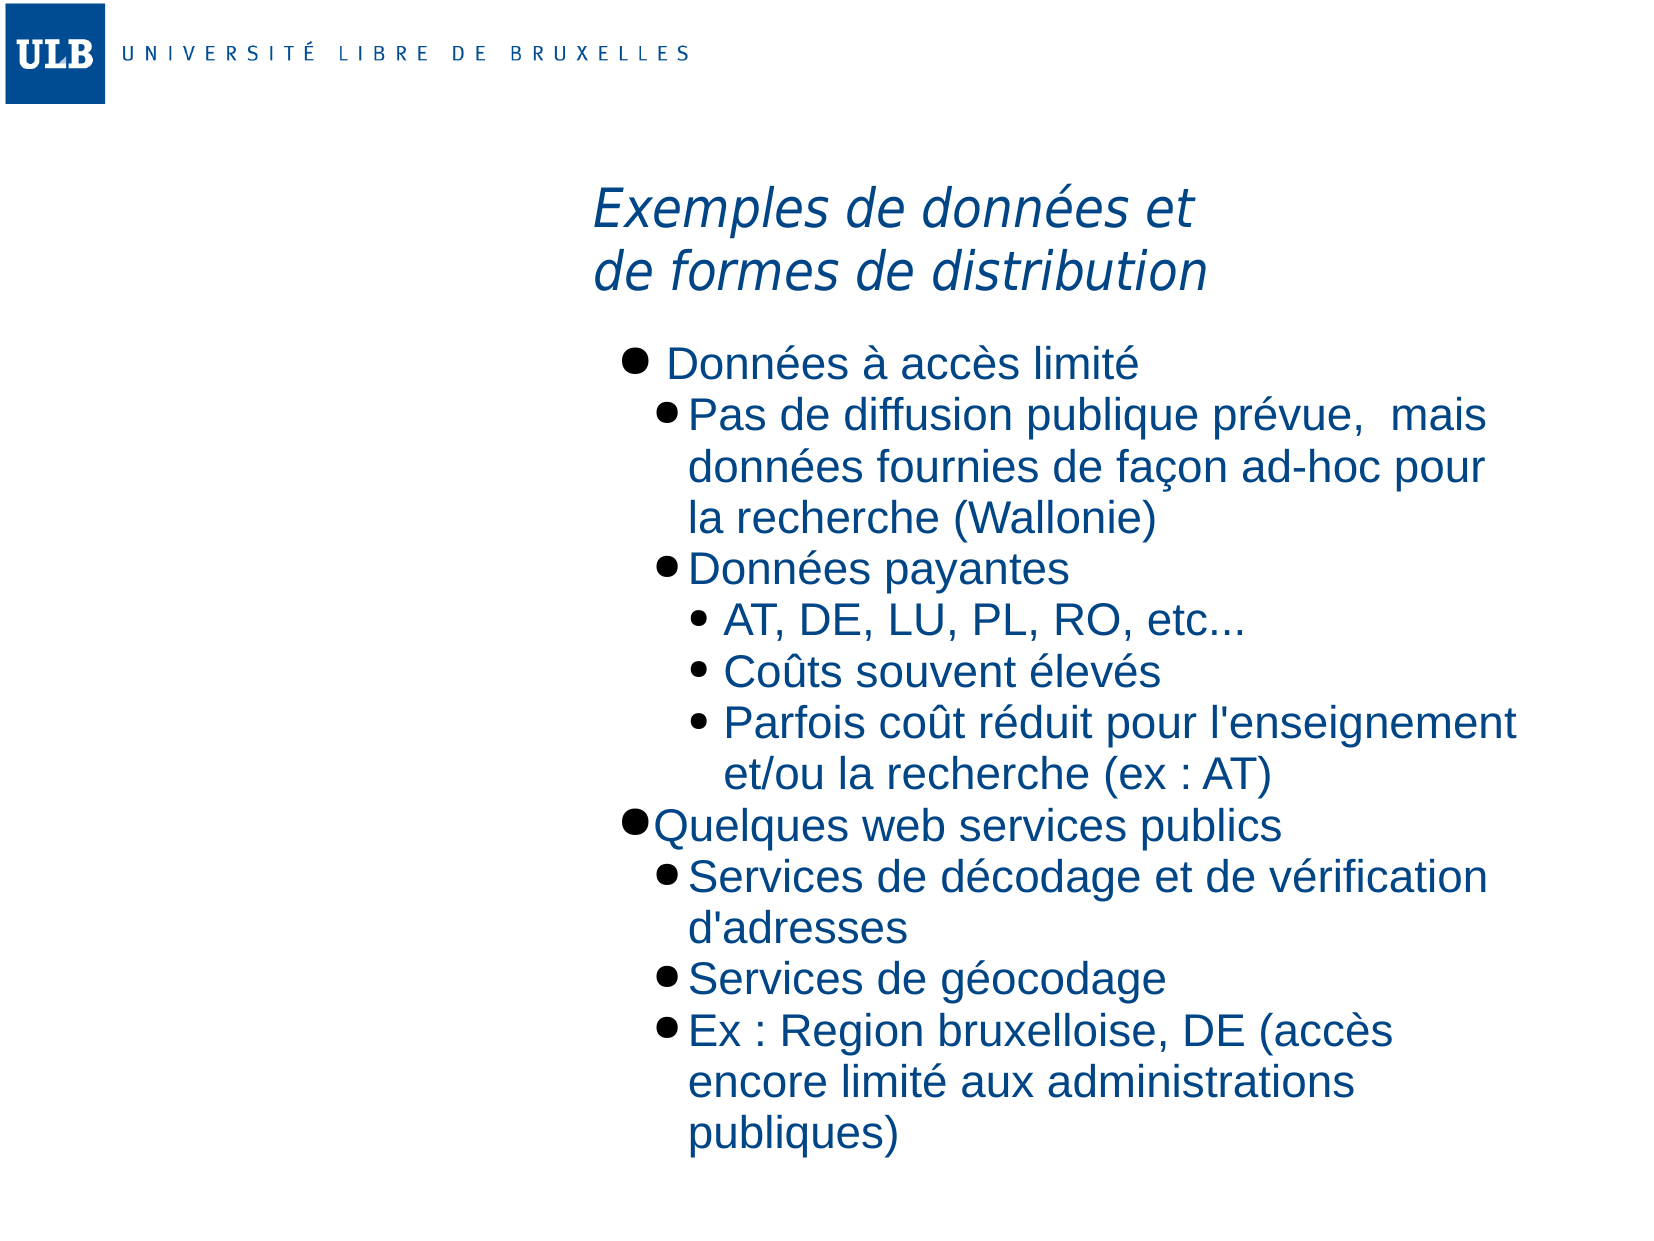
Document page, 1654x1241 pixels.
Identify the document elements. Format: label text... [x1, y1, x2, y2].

text_box Données à accès limité Pas de diffusion publique prévue, mais données fournies de façon ad-hoc pour la recherche (Wallonie) Données payantes AT, DE, LU, PL, RO, etc... Coûts souvent élevés Parfois coût réduit pour l'enseignement et/ou la recherche (ex : AT) Quelques web services publics Services de décodage et de vérification d'adresses Services de géocodage Ex : Region bruxelloise, DE (accès encore limité aux administrations publiques) [602, 330, 1548, 1166]
text_box Exemples de données et de formes de distribution [578, 170, 1264, 312]
picture [0, 0, 700, 107]
